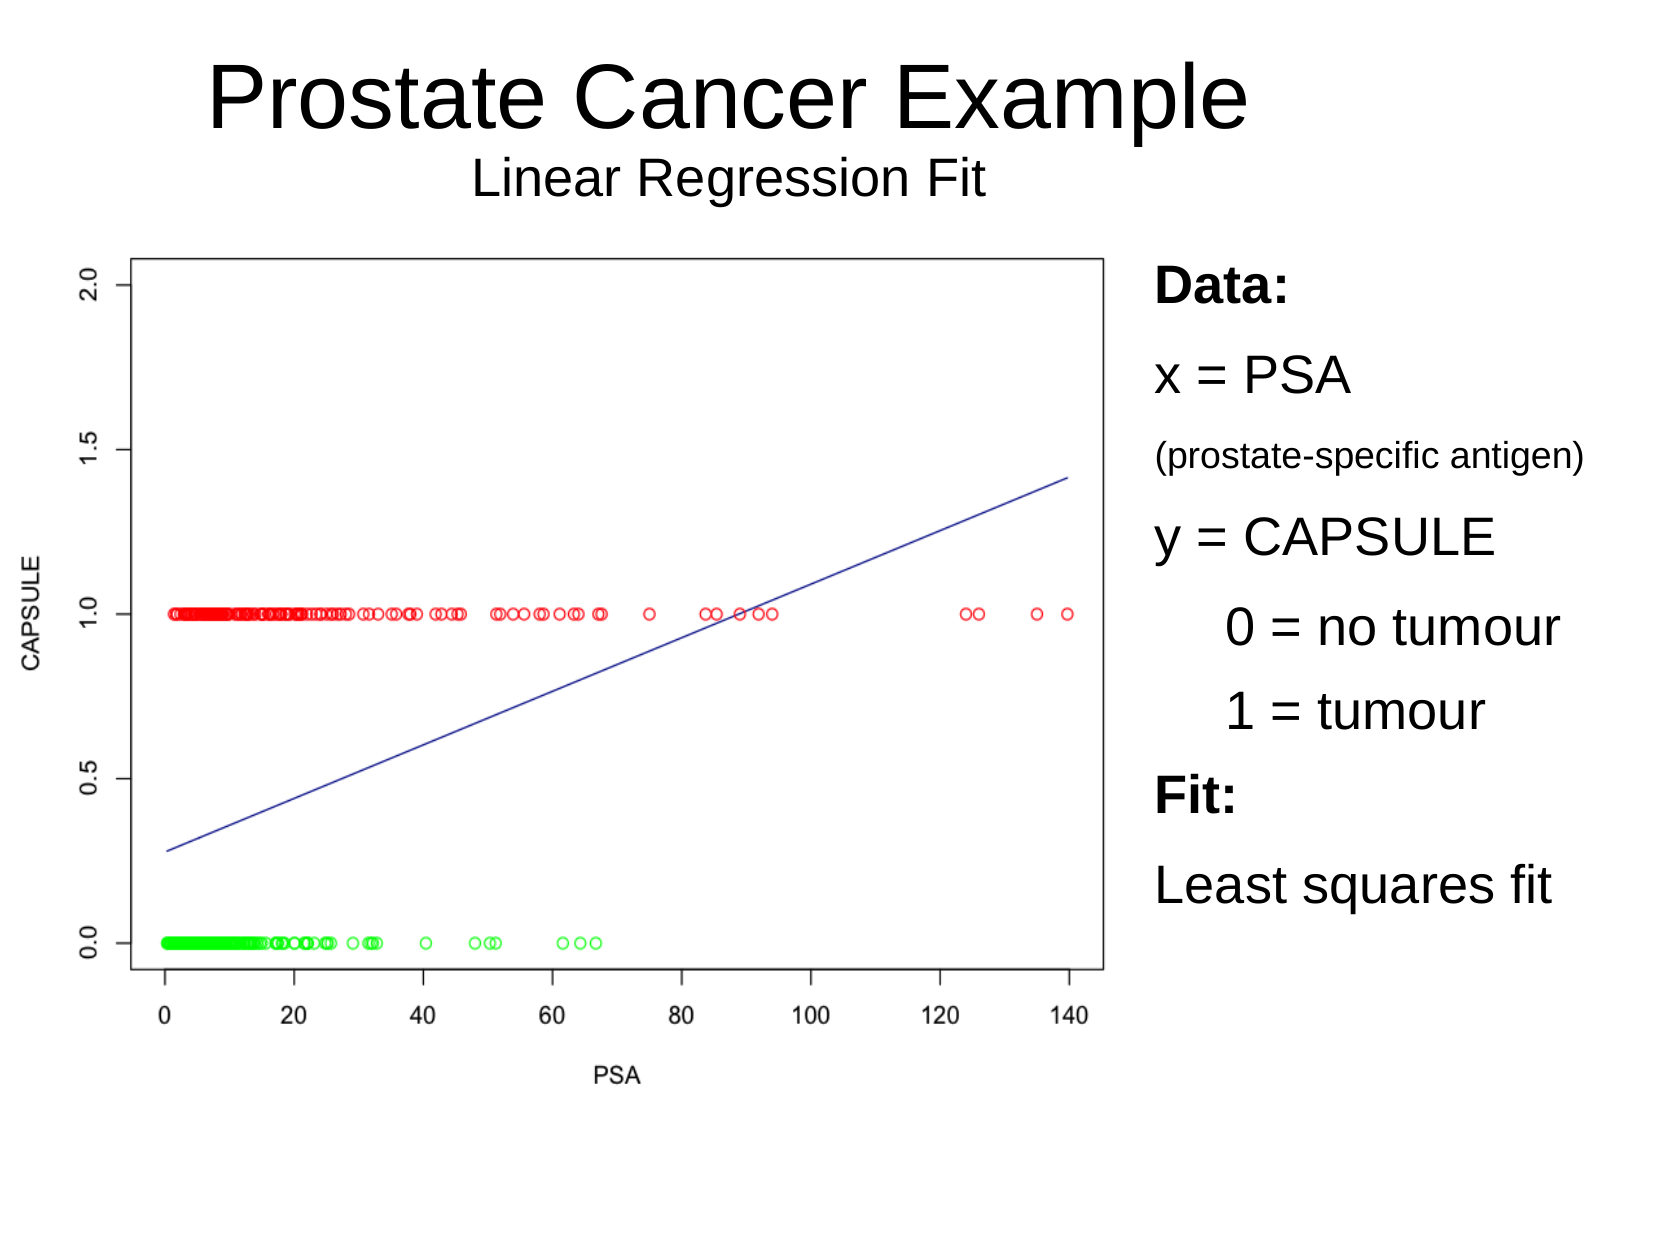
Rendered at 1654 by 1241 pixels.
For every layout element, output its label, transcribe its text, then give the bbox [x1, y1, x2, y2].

list Data: x = PSA (prostate-specific antigen) y = CAPSULE 0 = no tumour 1 = tumour Fit: Least squares fit [1130, 255, 1591, 1074]
picture [15, 239, 1130, 1100]
title Prostate Cancer Example Linear Regression Fit [0, 45, 1474, 311]
